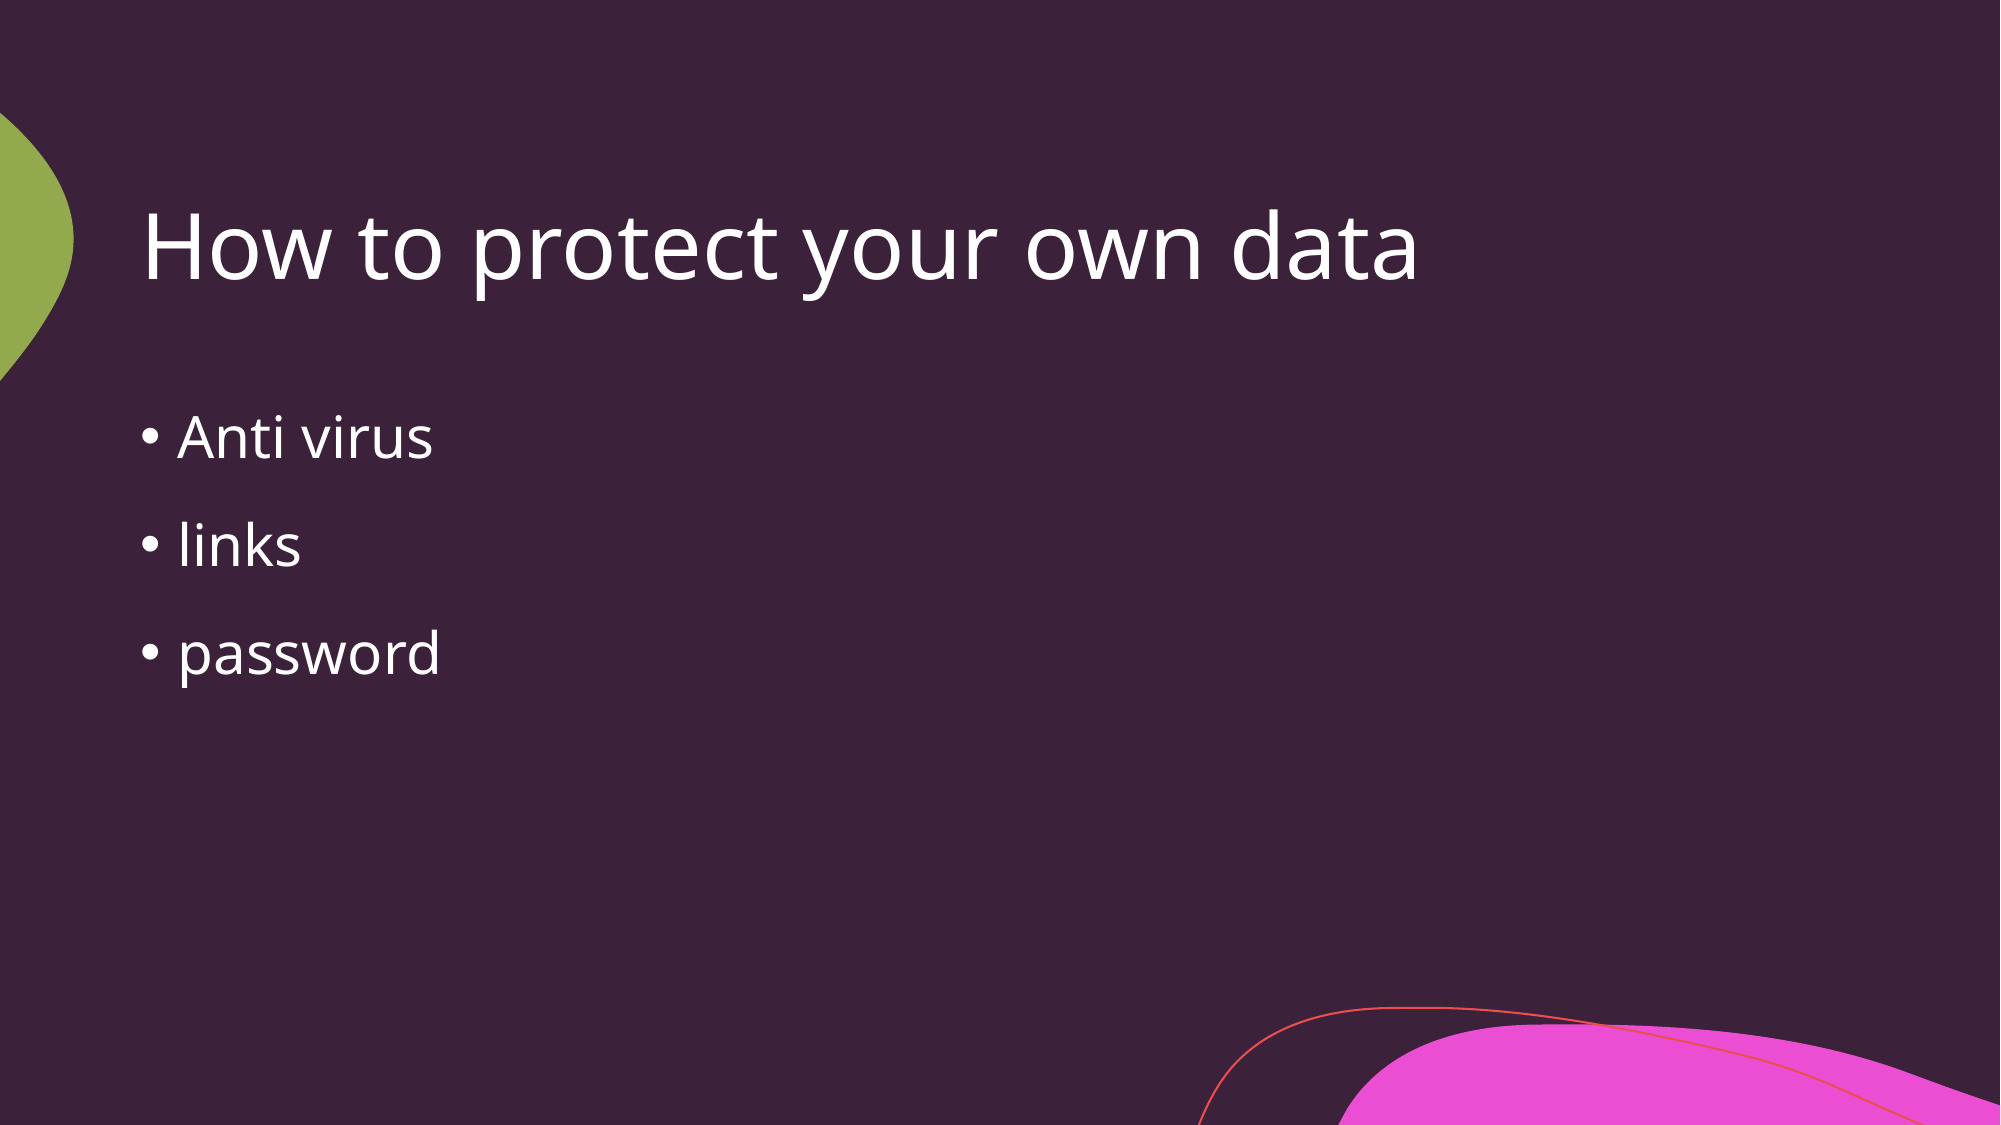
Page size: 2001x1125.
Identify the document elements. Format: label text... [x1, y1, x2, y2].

list Anti virus links password [125, 375, 1876, 1002]
title How to protect your own data [125, 125, 1876, 375]
